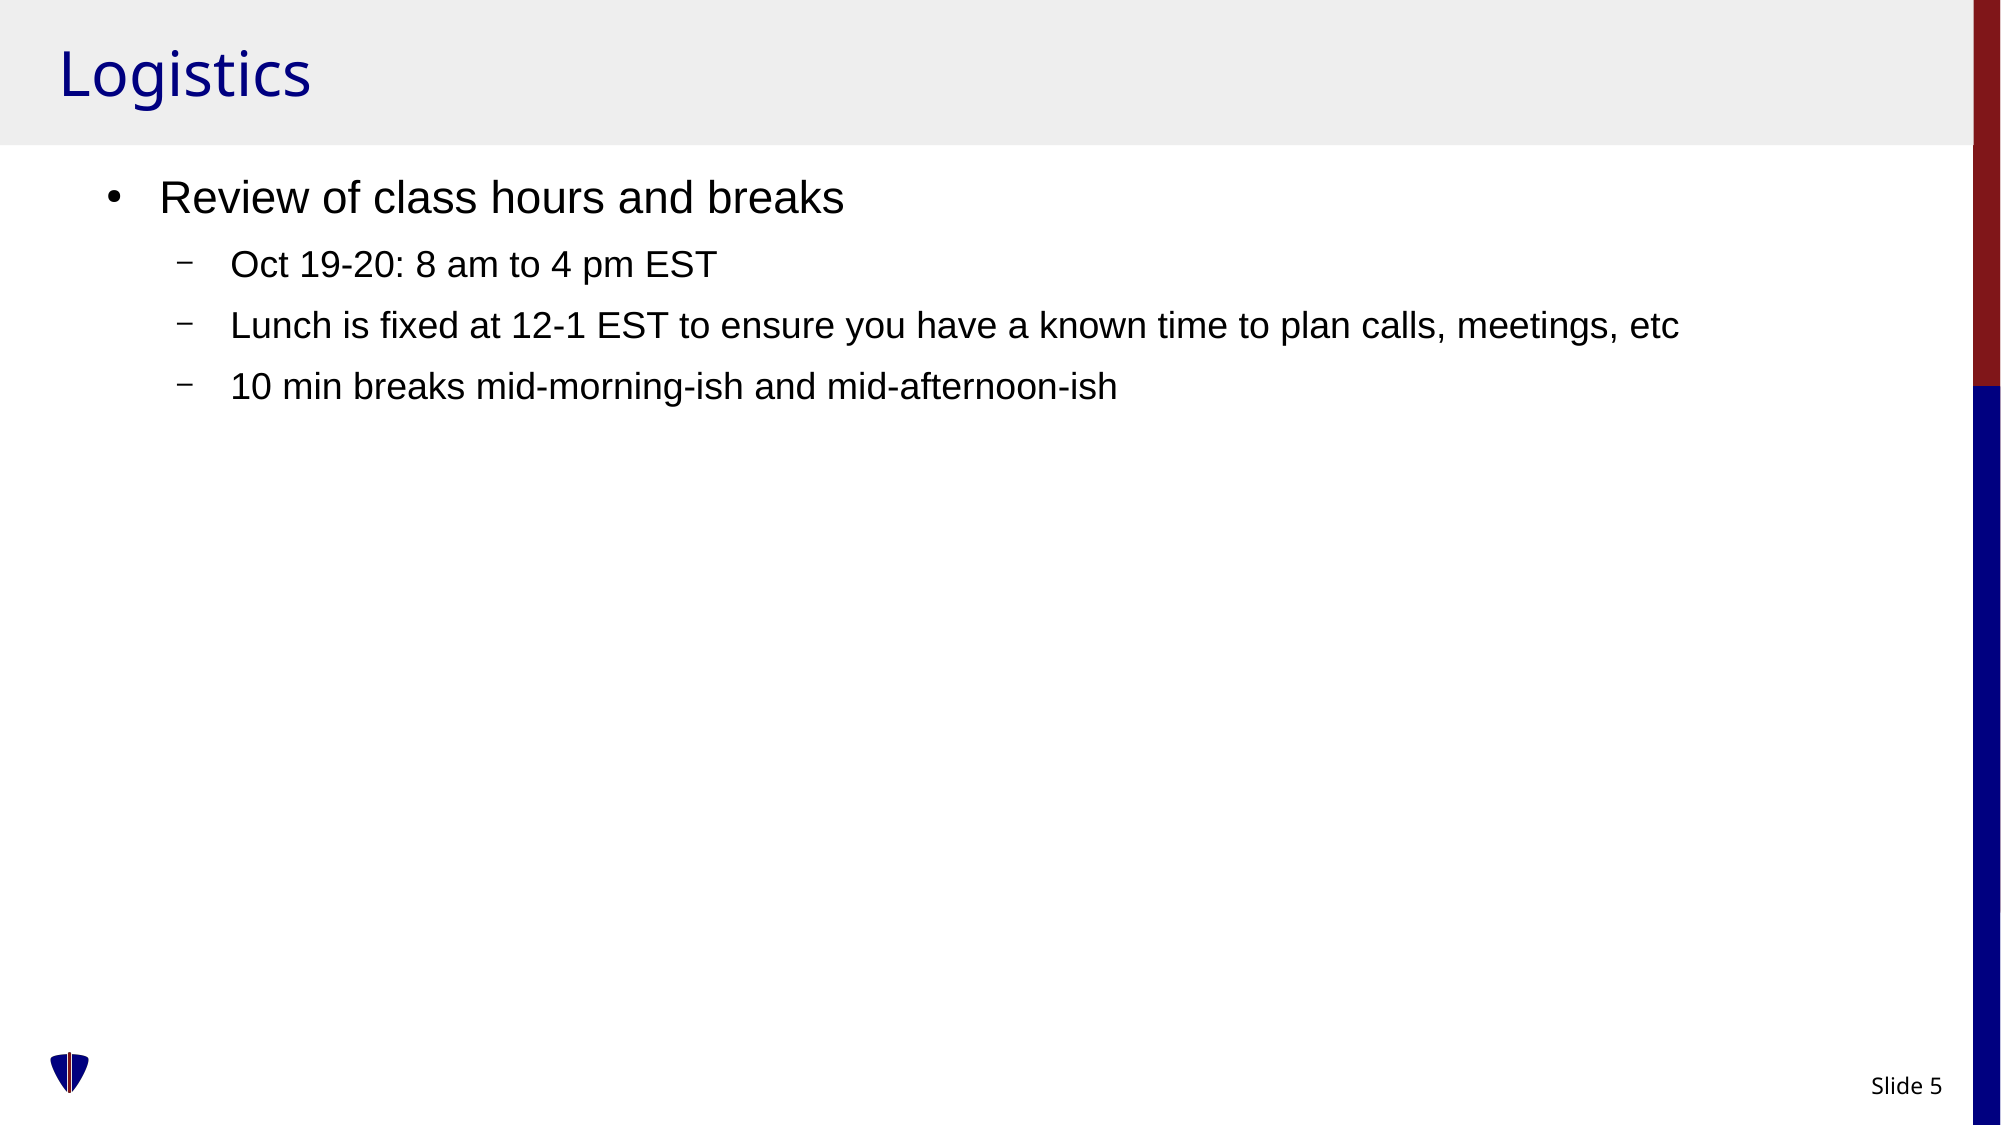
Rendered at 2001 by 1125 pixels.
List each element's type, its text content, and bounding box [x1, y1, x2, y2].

picture [50, 1052, 89, 1093]
list Review of class hours and breaks Oct 19-20: 8 am to 4 pm EST Lunch is fixed at 12-1 EST to ensure you have a known time to plan calls, meetings, etc 10 min breaks mid-morning-ish and mid-afternoon-ish [88, 177, 1873, 1034]
title Logistics [0, 0, 1974, 146]
